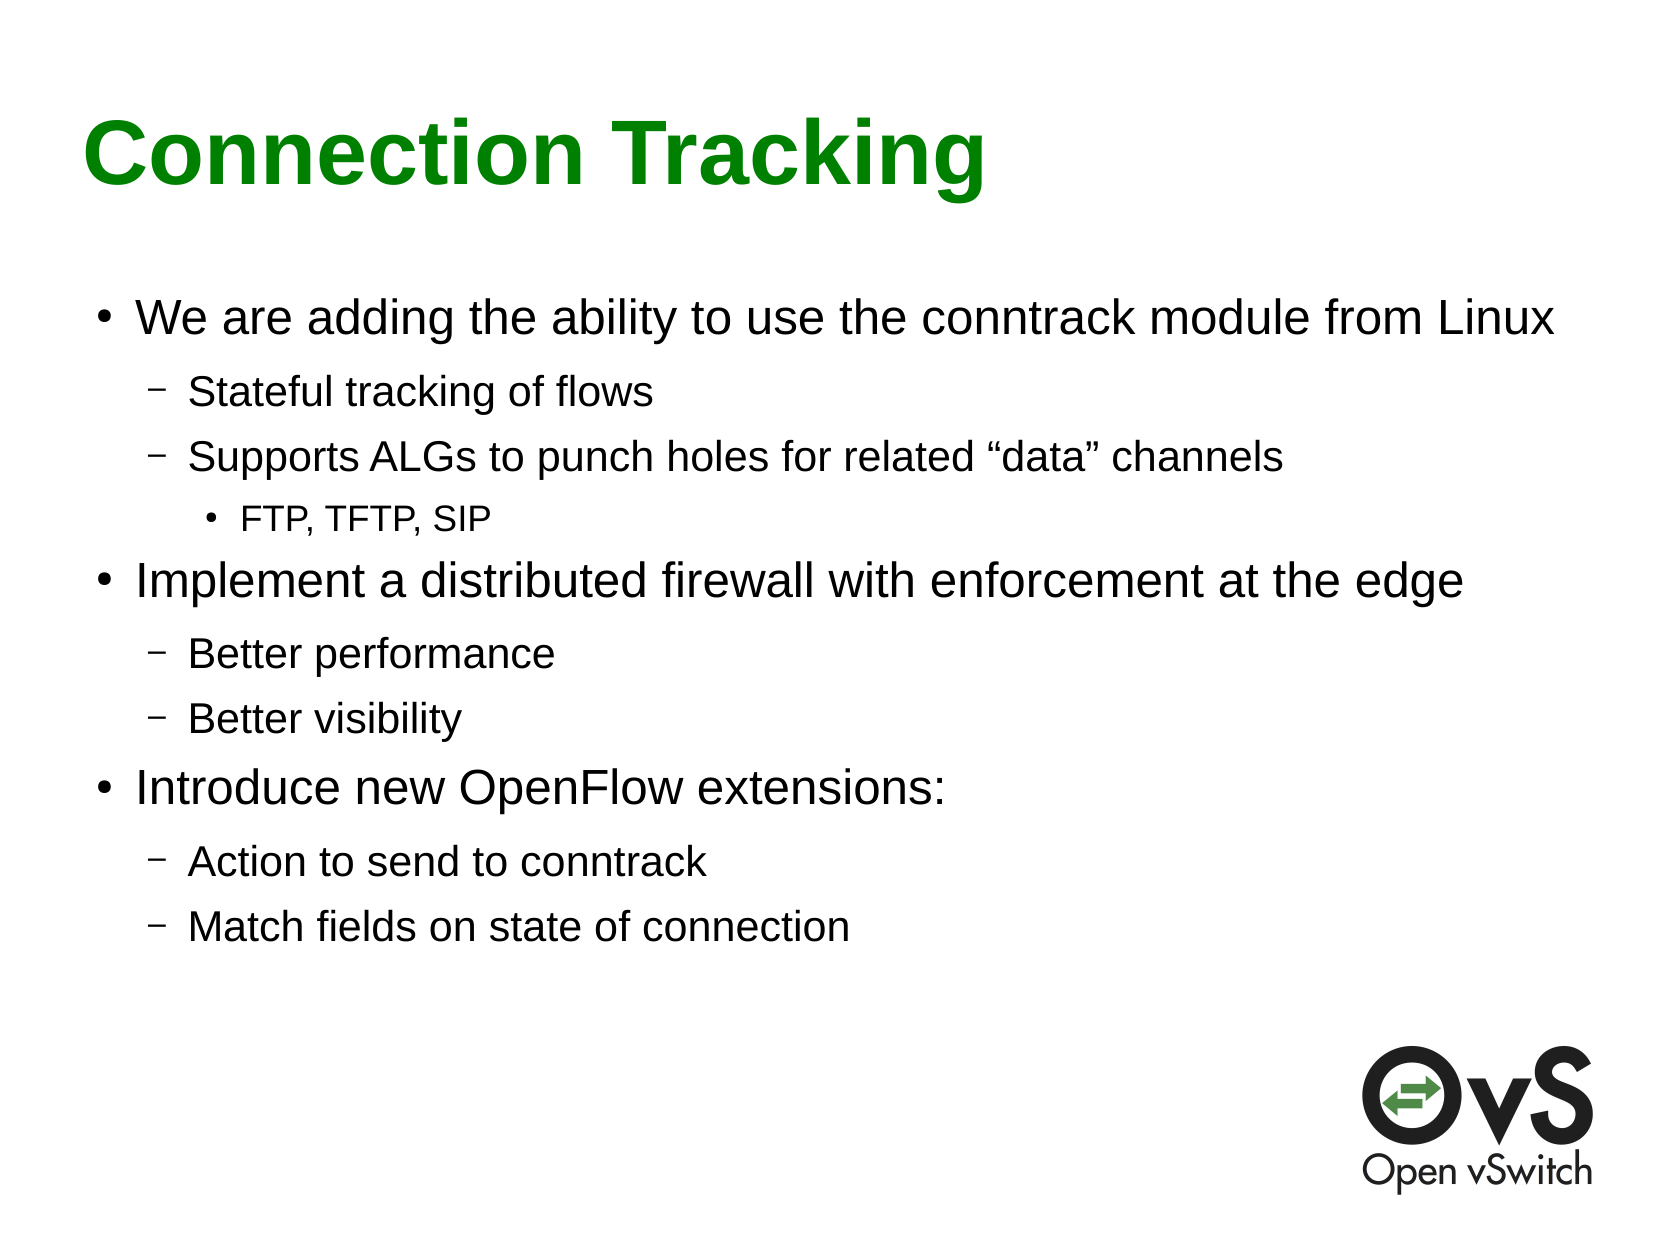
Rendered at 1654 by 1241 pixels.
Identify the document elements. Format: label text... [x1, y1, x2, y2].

title Connection Tracking [82, 49, 1571, 257]
list We are adding the ability to use the conntrack module from Linux Stateful tracking of flows Supports ALGs to punch holes for related “data” channels FTP, TFTP, SIP Implement a distributed firewall with enforcement at the edge Better performance Better visibility Introduce new OpenFlow extensions: Action to send to conntrack Match fields on state of connection [82, 290, 1571, 1010]
picture [1350, 1034, 1606, 1200]
